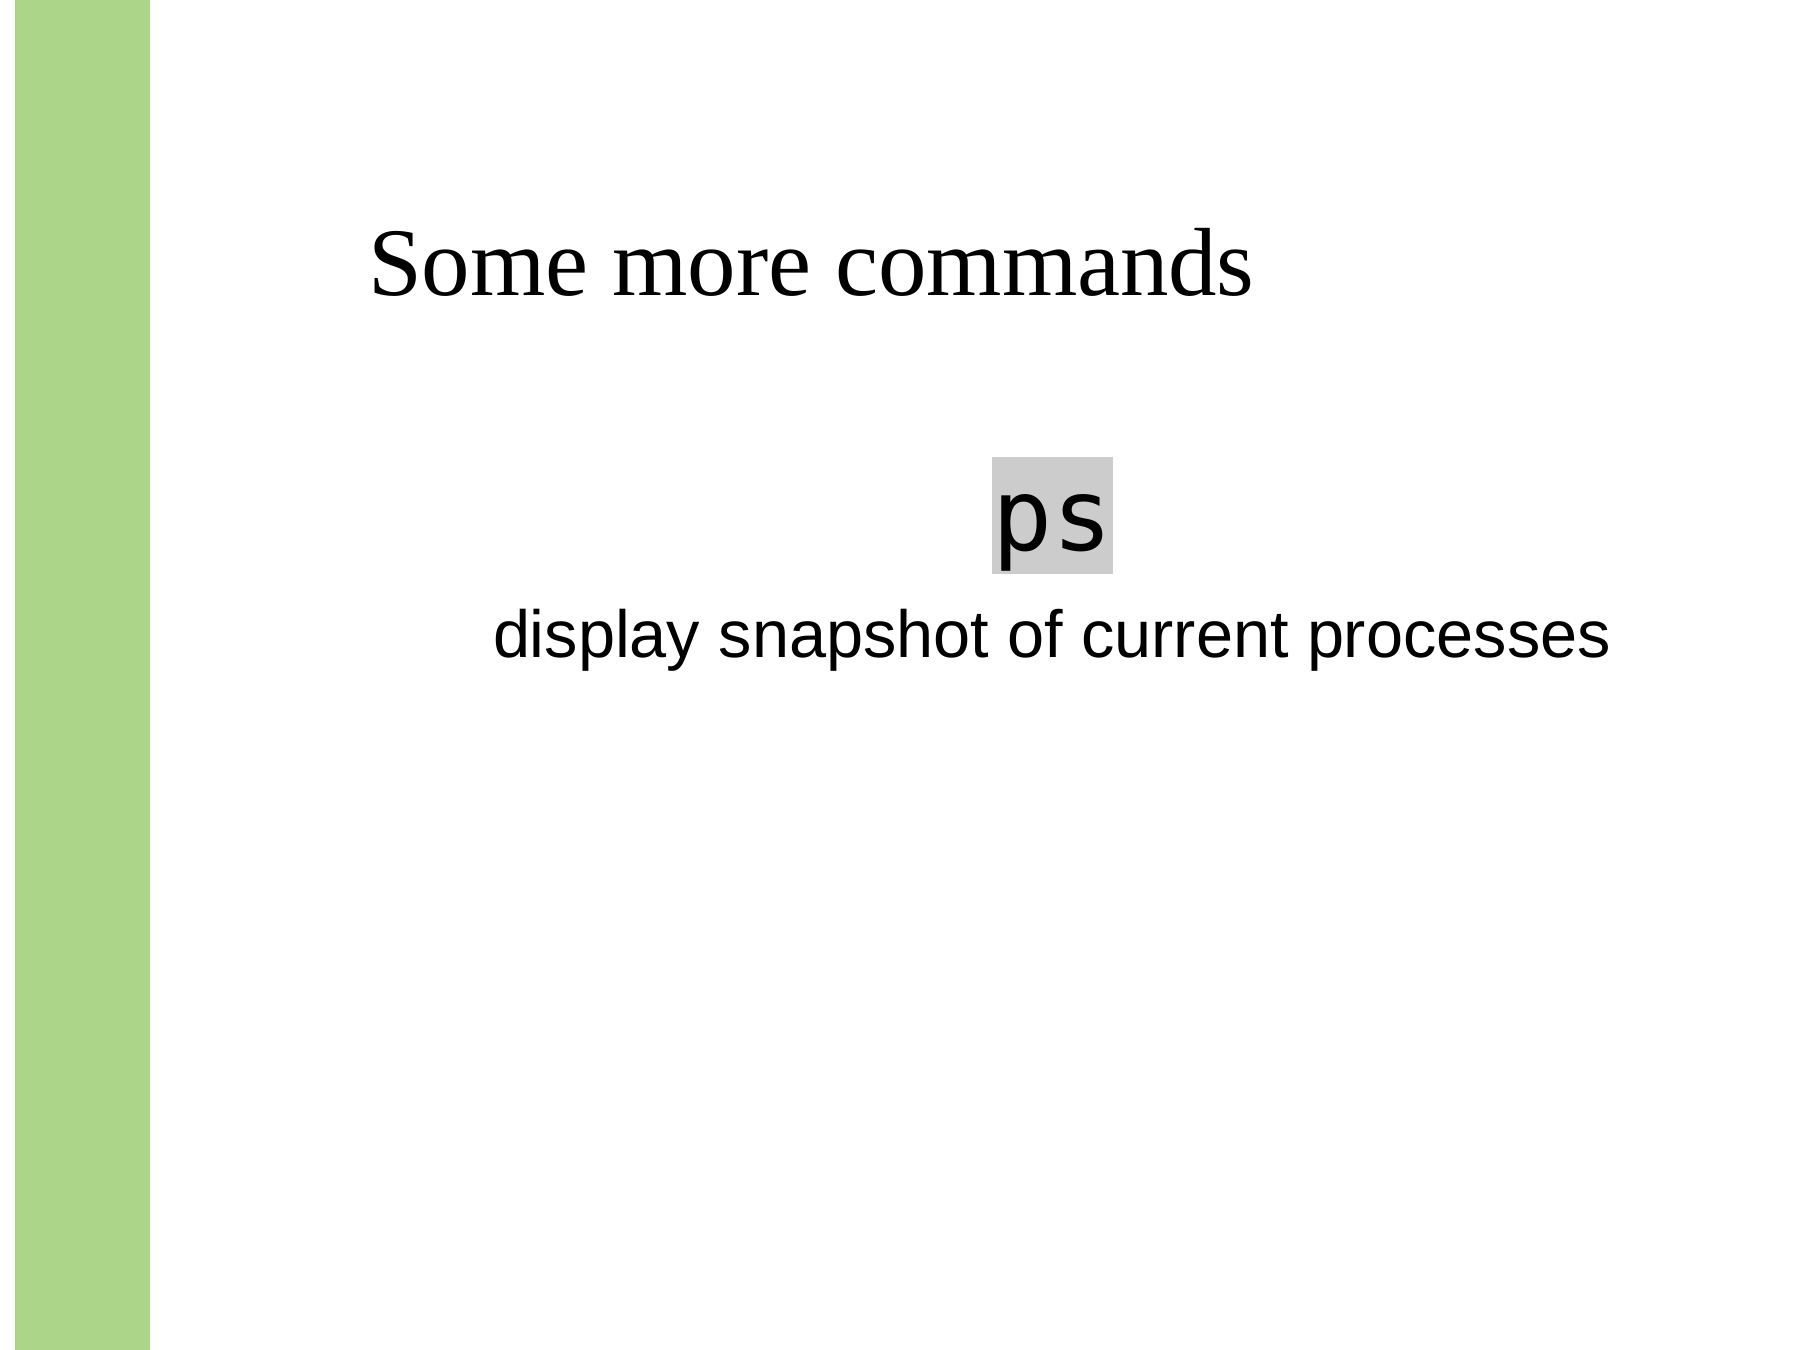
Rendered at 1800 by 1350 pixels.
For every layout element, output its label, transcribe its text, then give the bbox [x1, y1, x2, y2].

subtitle Some more commands [368, 101, 1531, 424]
text_box ps display snapshot of current processes [360, 449, 1711, 1069]
